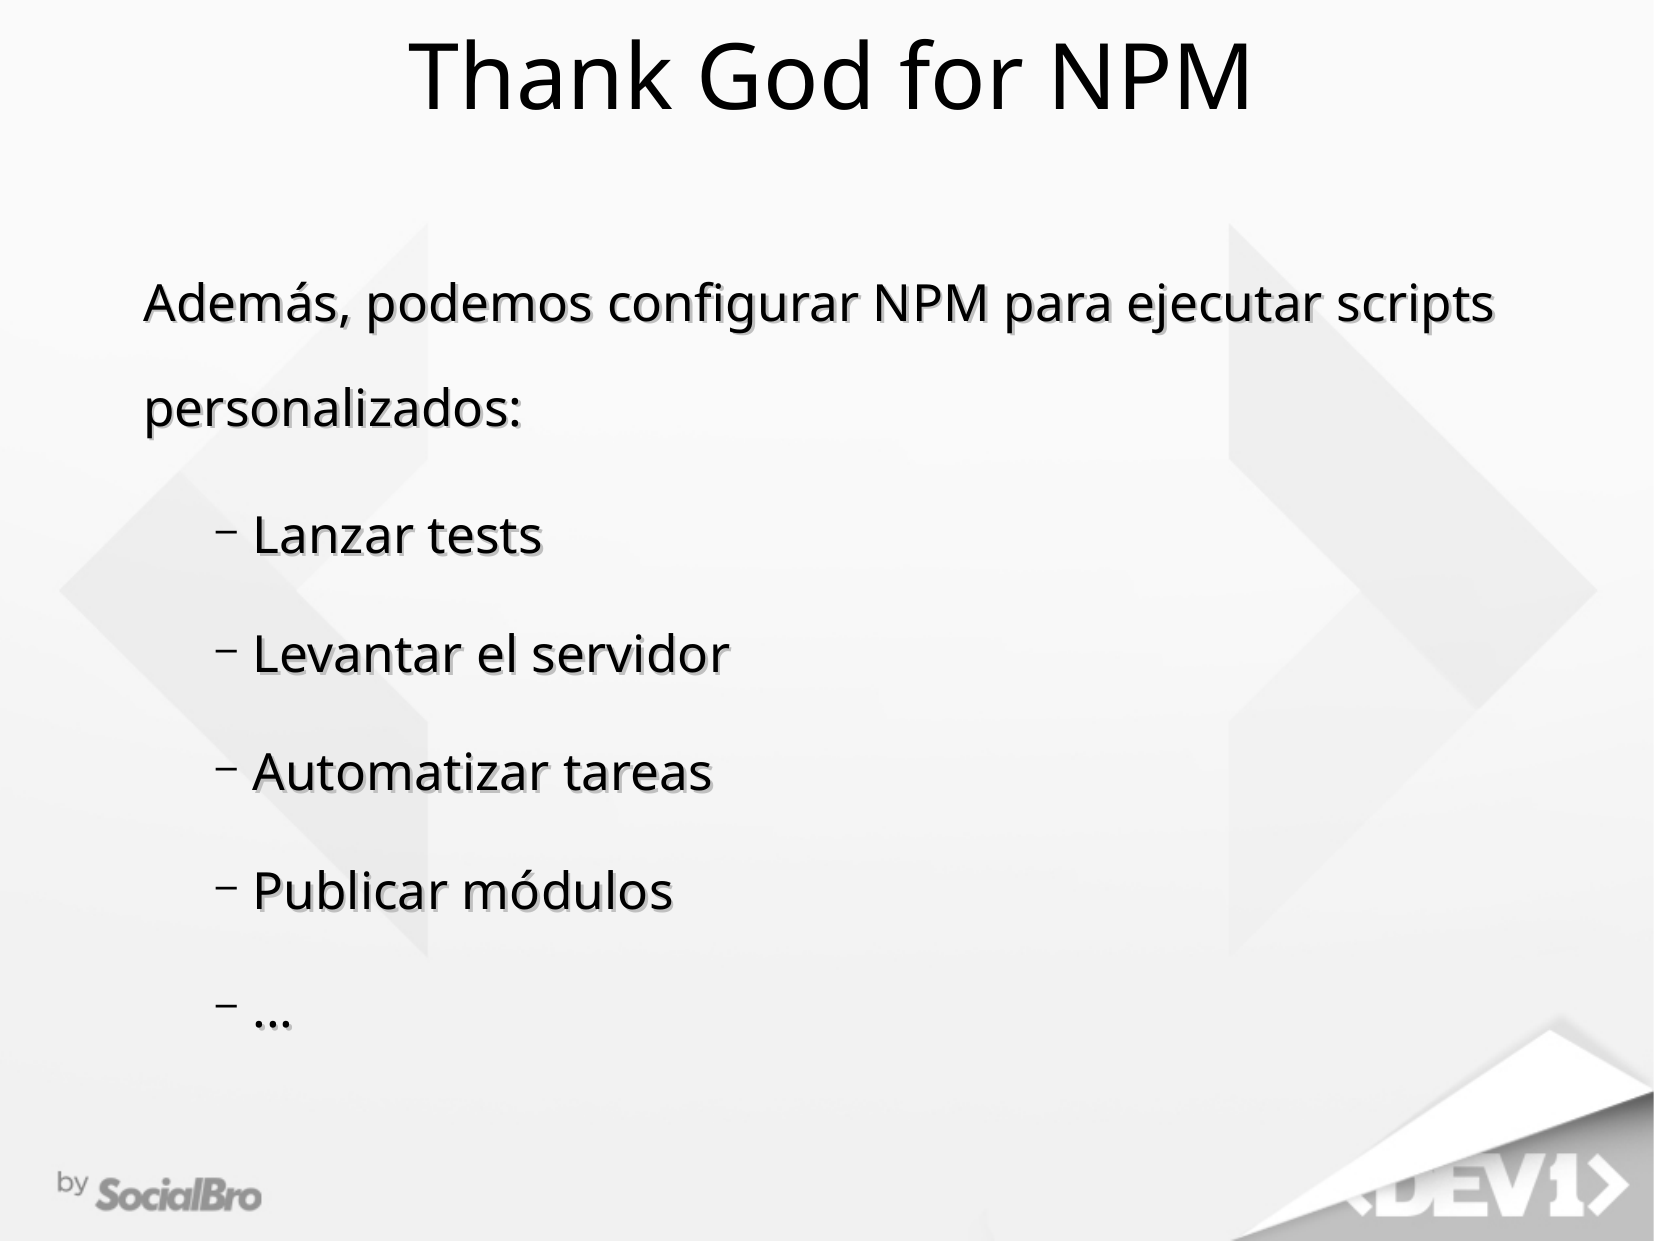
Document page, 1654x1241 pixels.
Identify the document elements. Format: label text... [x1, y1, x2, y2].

title Thank God for NPM [88, 0, 1577, 148]
list Además, podemos configurar NPM para ejecutar scripts personalizados: Lanzar tests Levantar el servidor Automatizar tareas Publicar módulos ... [88, 231, 1571, 1050]
picture [0, 0, 1654, 1241]
